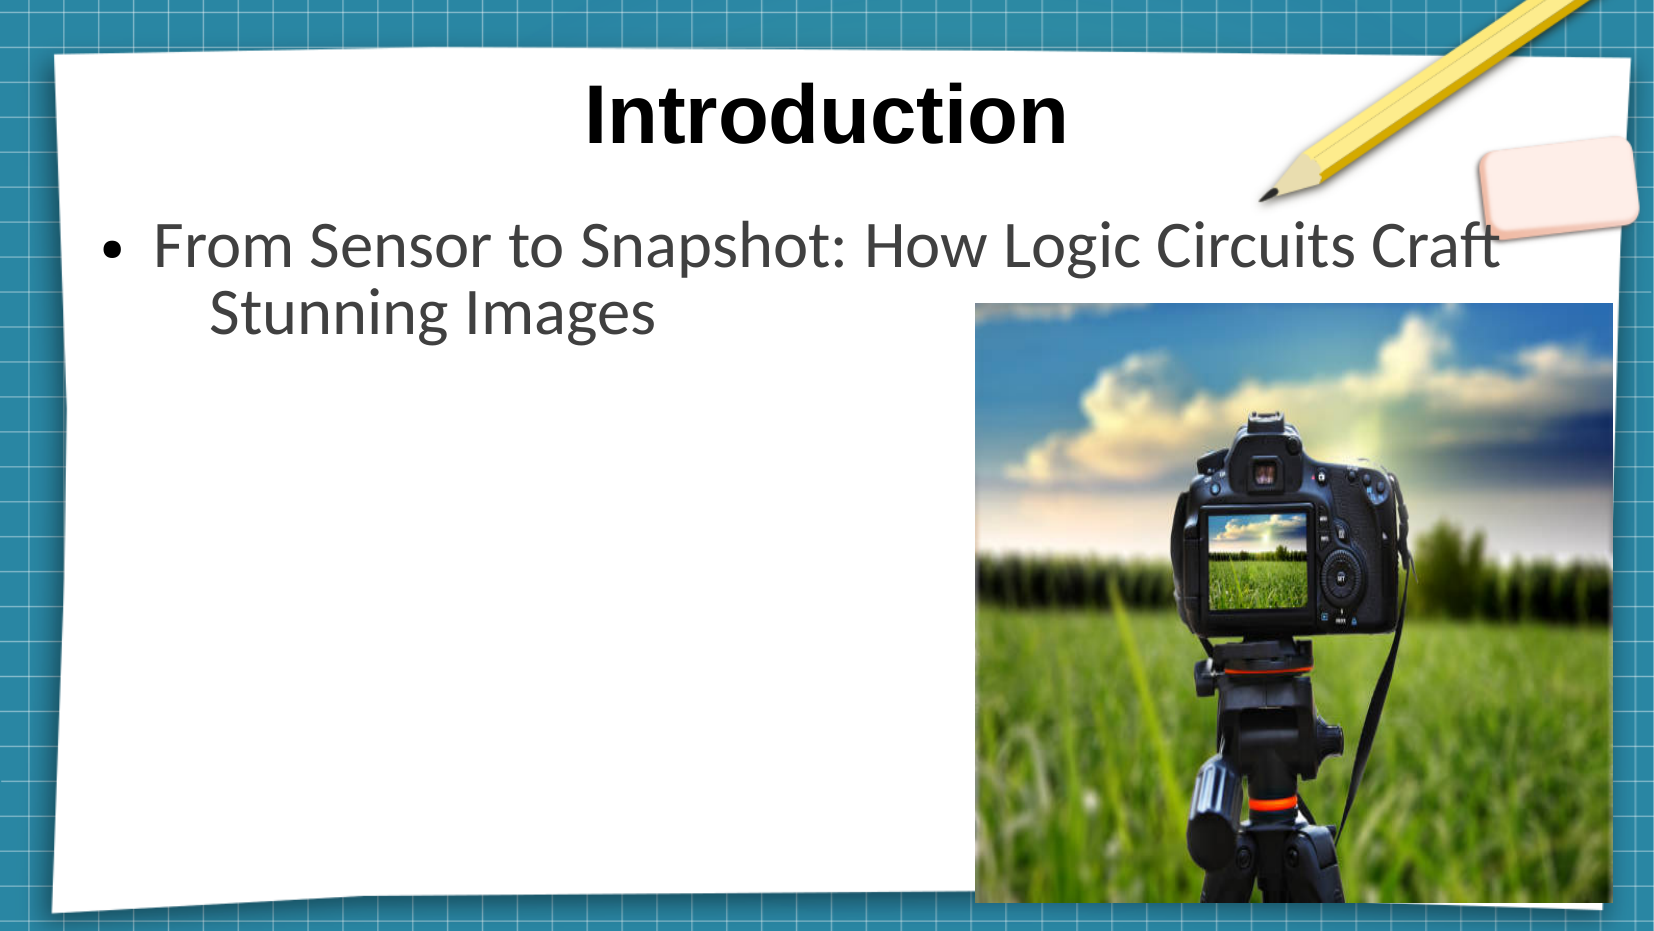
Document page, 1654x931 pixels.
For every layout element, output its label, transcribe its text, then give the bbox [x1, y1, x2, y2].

picture [0, 0, 1654, 931]
list From Sensor to Snapshot: How Logic Circuits Craft Stunning Images [82, 217, 1571, 758]
title Introduction [82, 37, 1571, 193]
